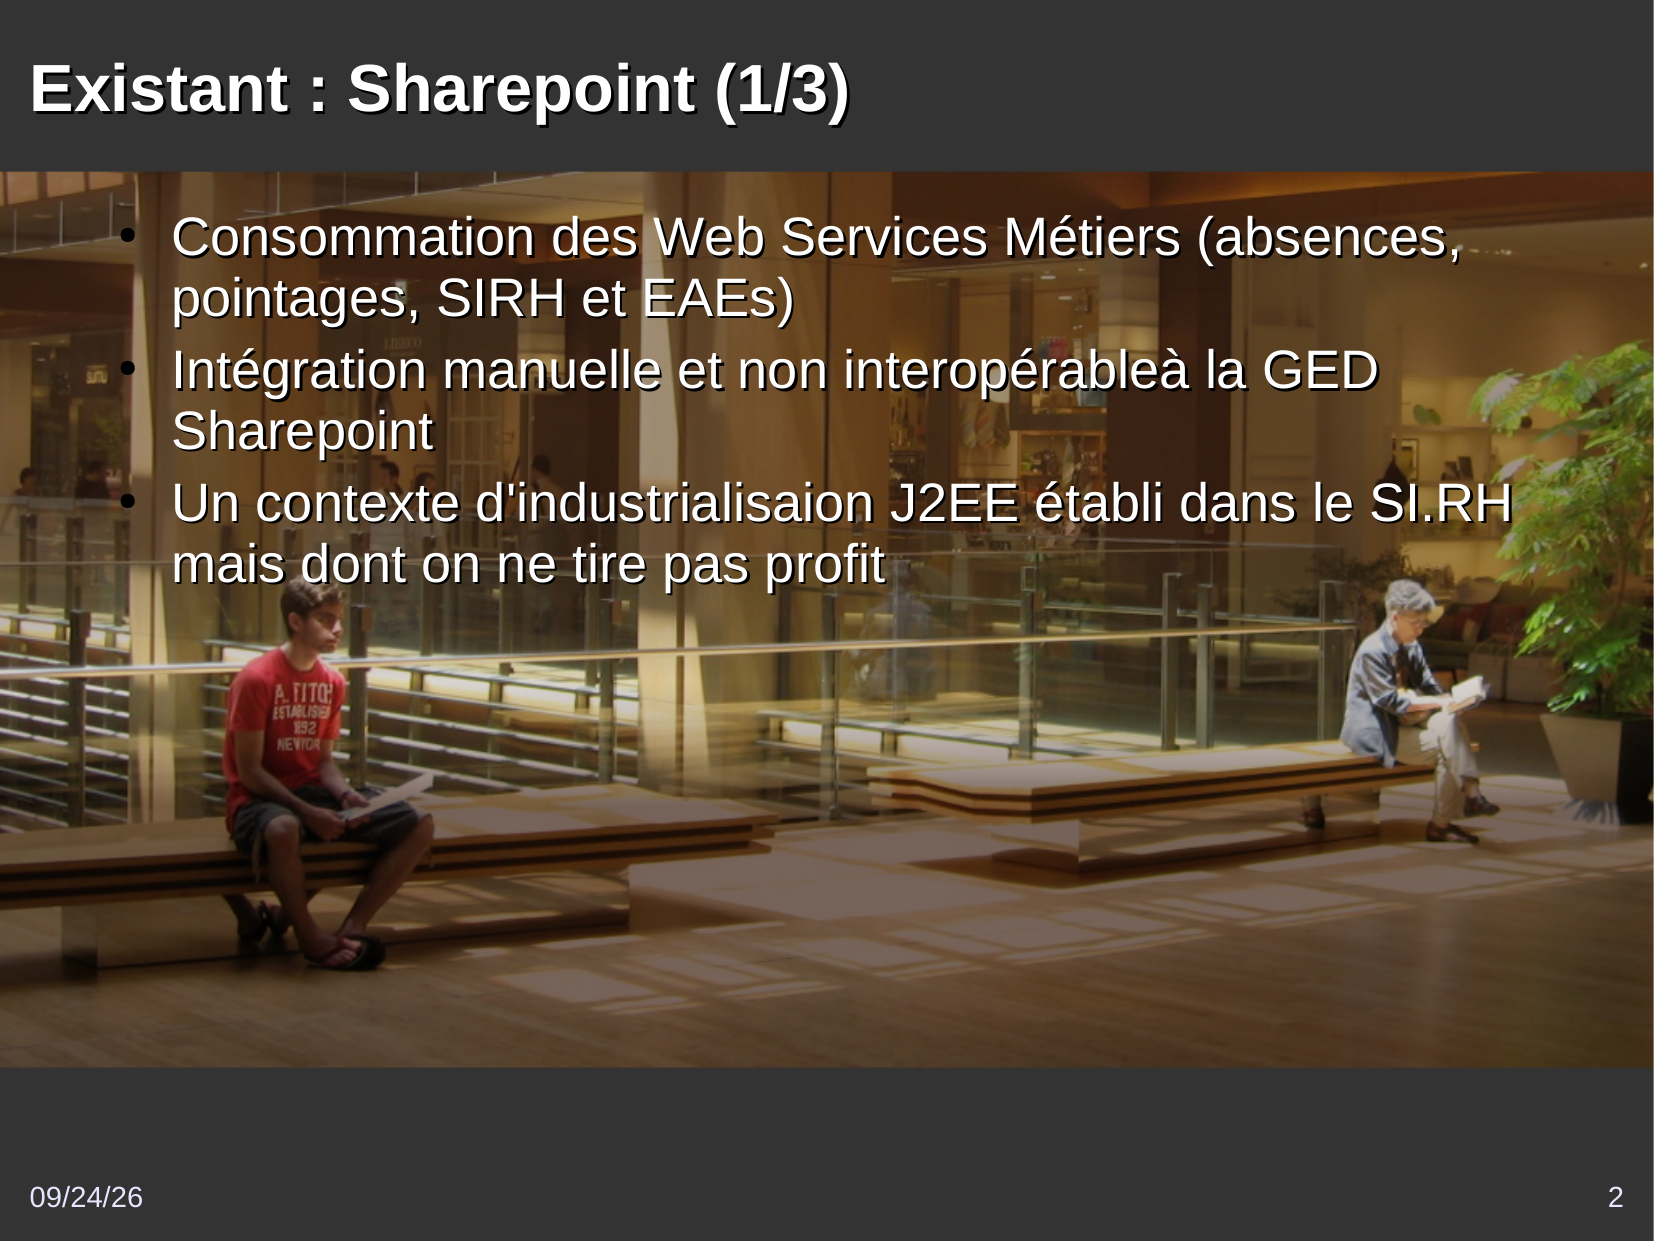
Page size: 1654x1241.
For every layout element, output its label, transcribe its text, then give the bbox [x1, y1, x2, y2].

title Existant : Sharepoint (1/3) [29, 29, 1625, 148]
picture [0, 0, 1654, 1241]
list Consommation des Web Services Métiers (absences, pointages, SIRH et EAEs) Intégration manuelle et non interopérableà la GED Sharepoint Un contexte d'industrialisaion J2EE établi dans le SI.RH mais dont on ne tire pas profit [29, 206, 1625, 1034]
